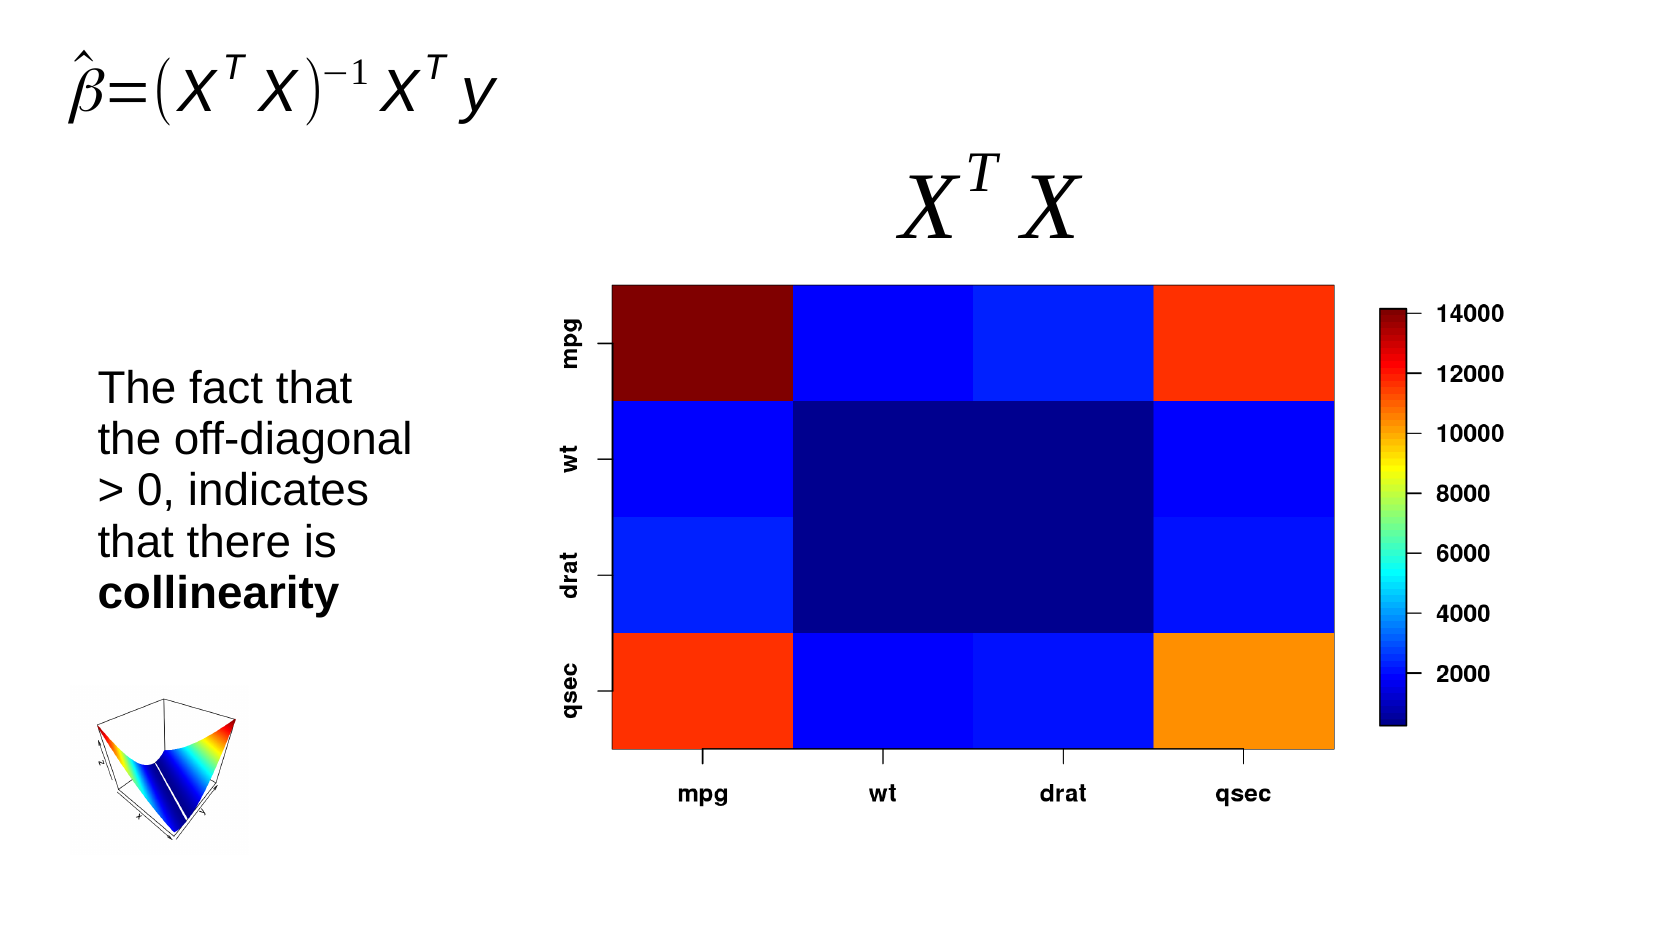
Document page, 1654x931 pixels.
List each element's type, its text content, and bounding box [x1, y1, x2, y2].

chart [61, 46, 508, 130]
picture [70, 685, 249, 855]
picture [492, 259, 1518, 898]
chart [885, 140, 1094, 259]
text_box The fact that the off-diagonal > 0, indicates that there is collinearity [82, 354, 438, 626]
